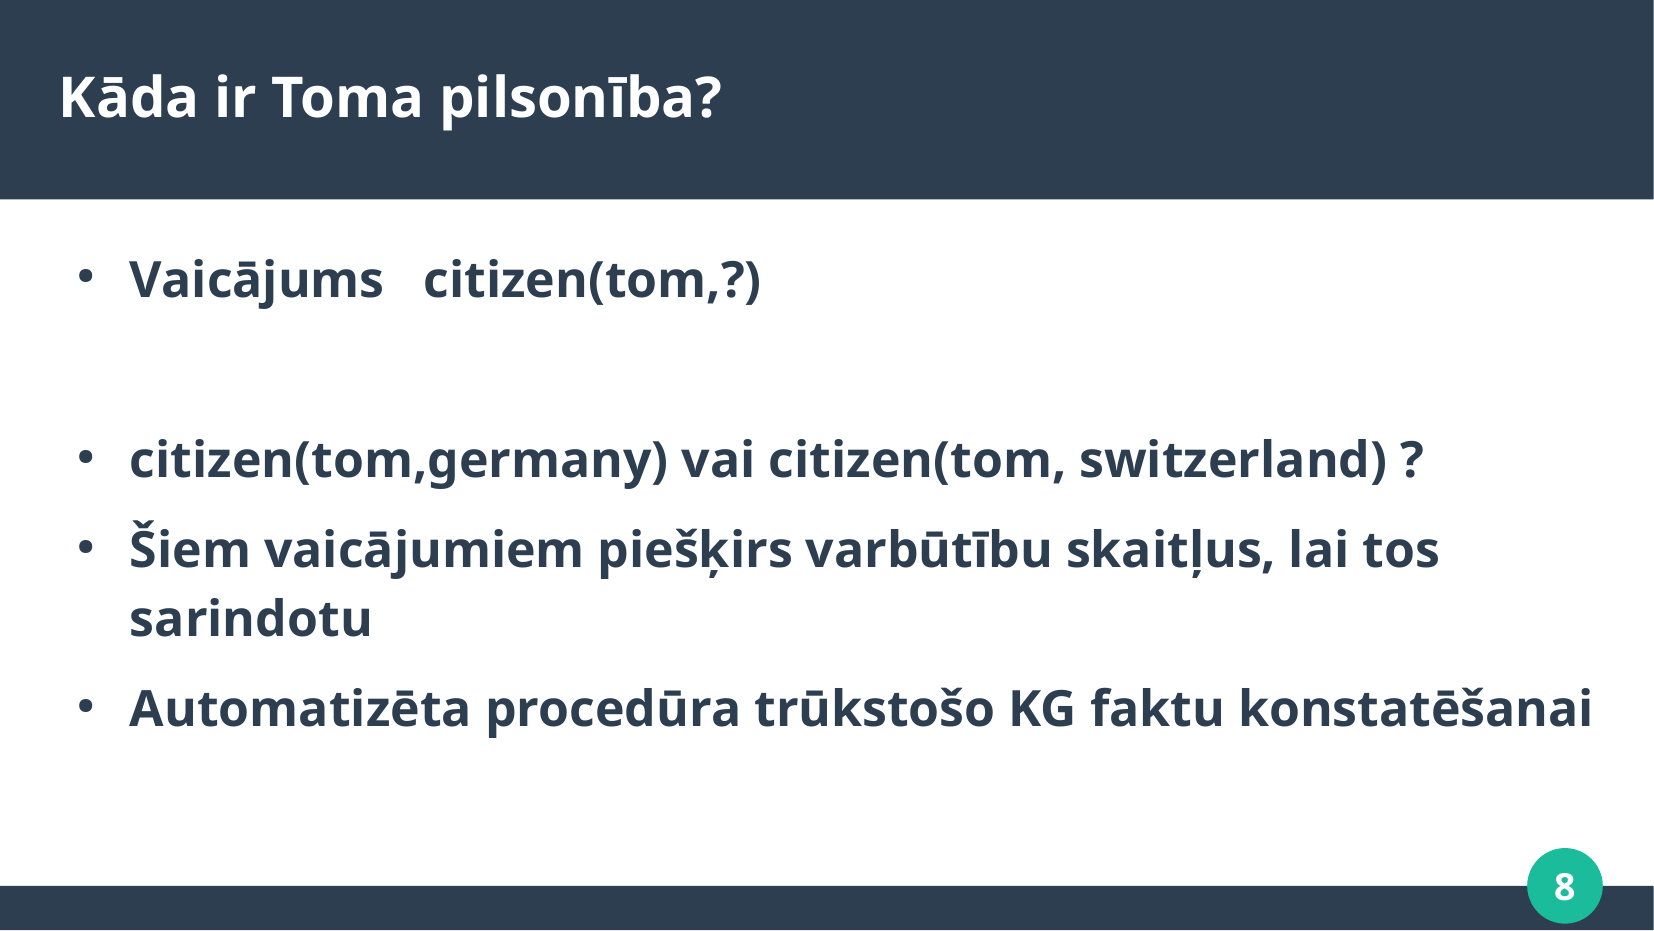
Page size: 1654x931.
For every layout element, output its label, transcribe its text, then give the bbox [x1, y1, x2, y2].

title Kāda ir Toma pilsonība? [59, 37, 1595, 155]
list Vaicājums citizen(tom,?) citizen(tom,germany) vai citizen(tom, switzerland) ? Šiem vaicājumiem piešķirs varbūtību skaitļus, lai tos sarindotu Automatizēta procedūra trūkstošo KG faktu konstatēšanai [59, 243, 1595, 864]
